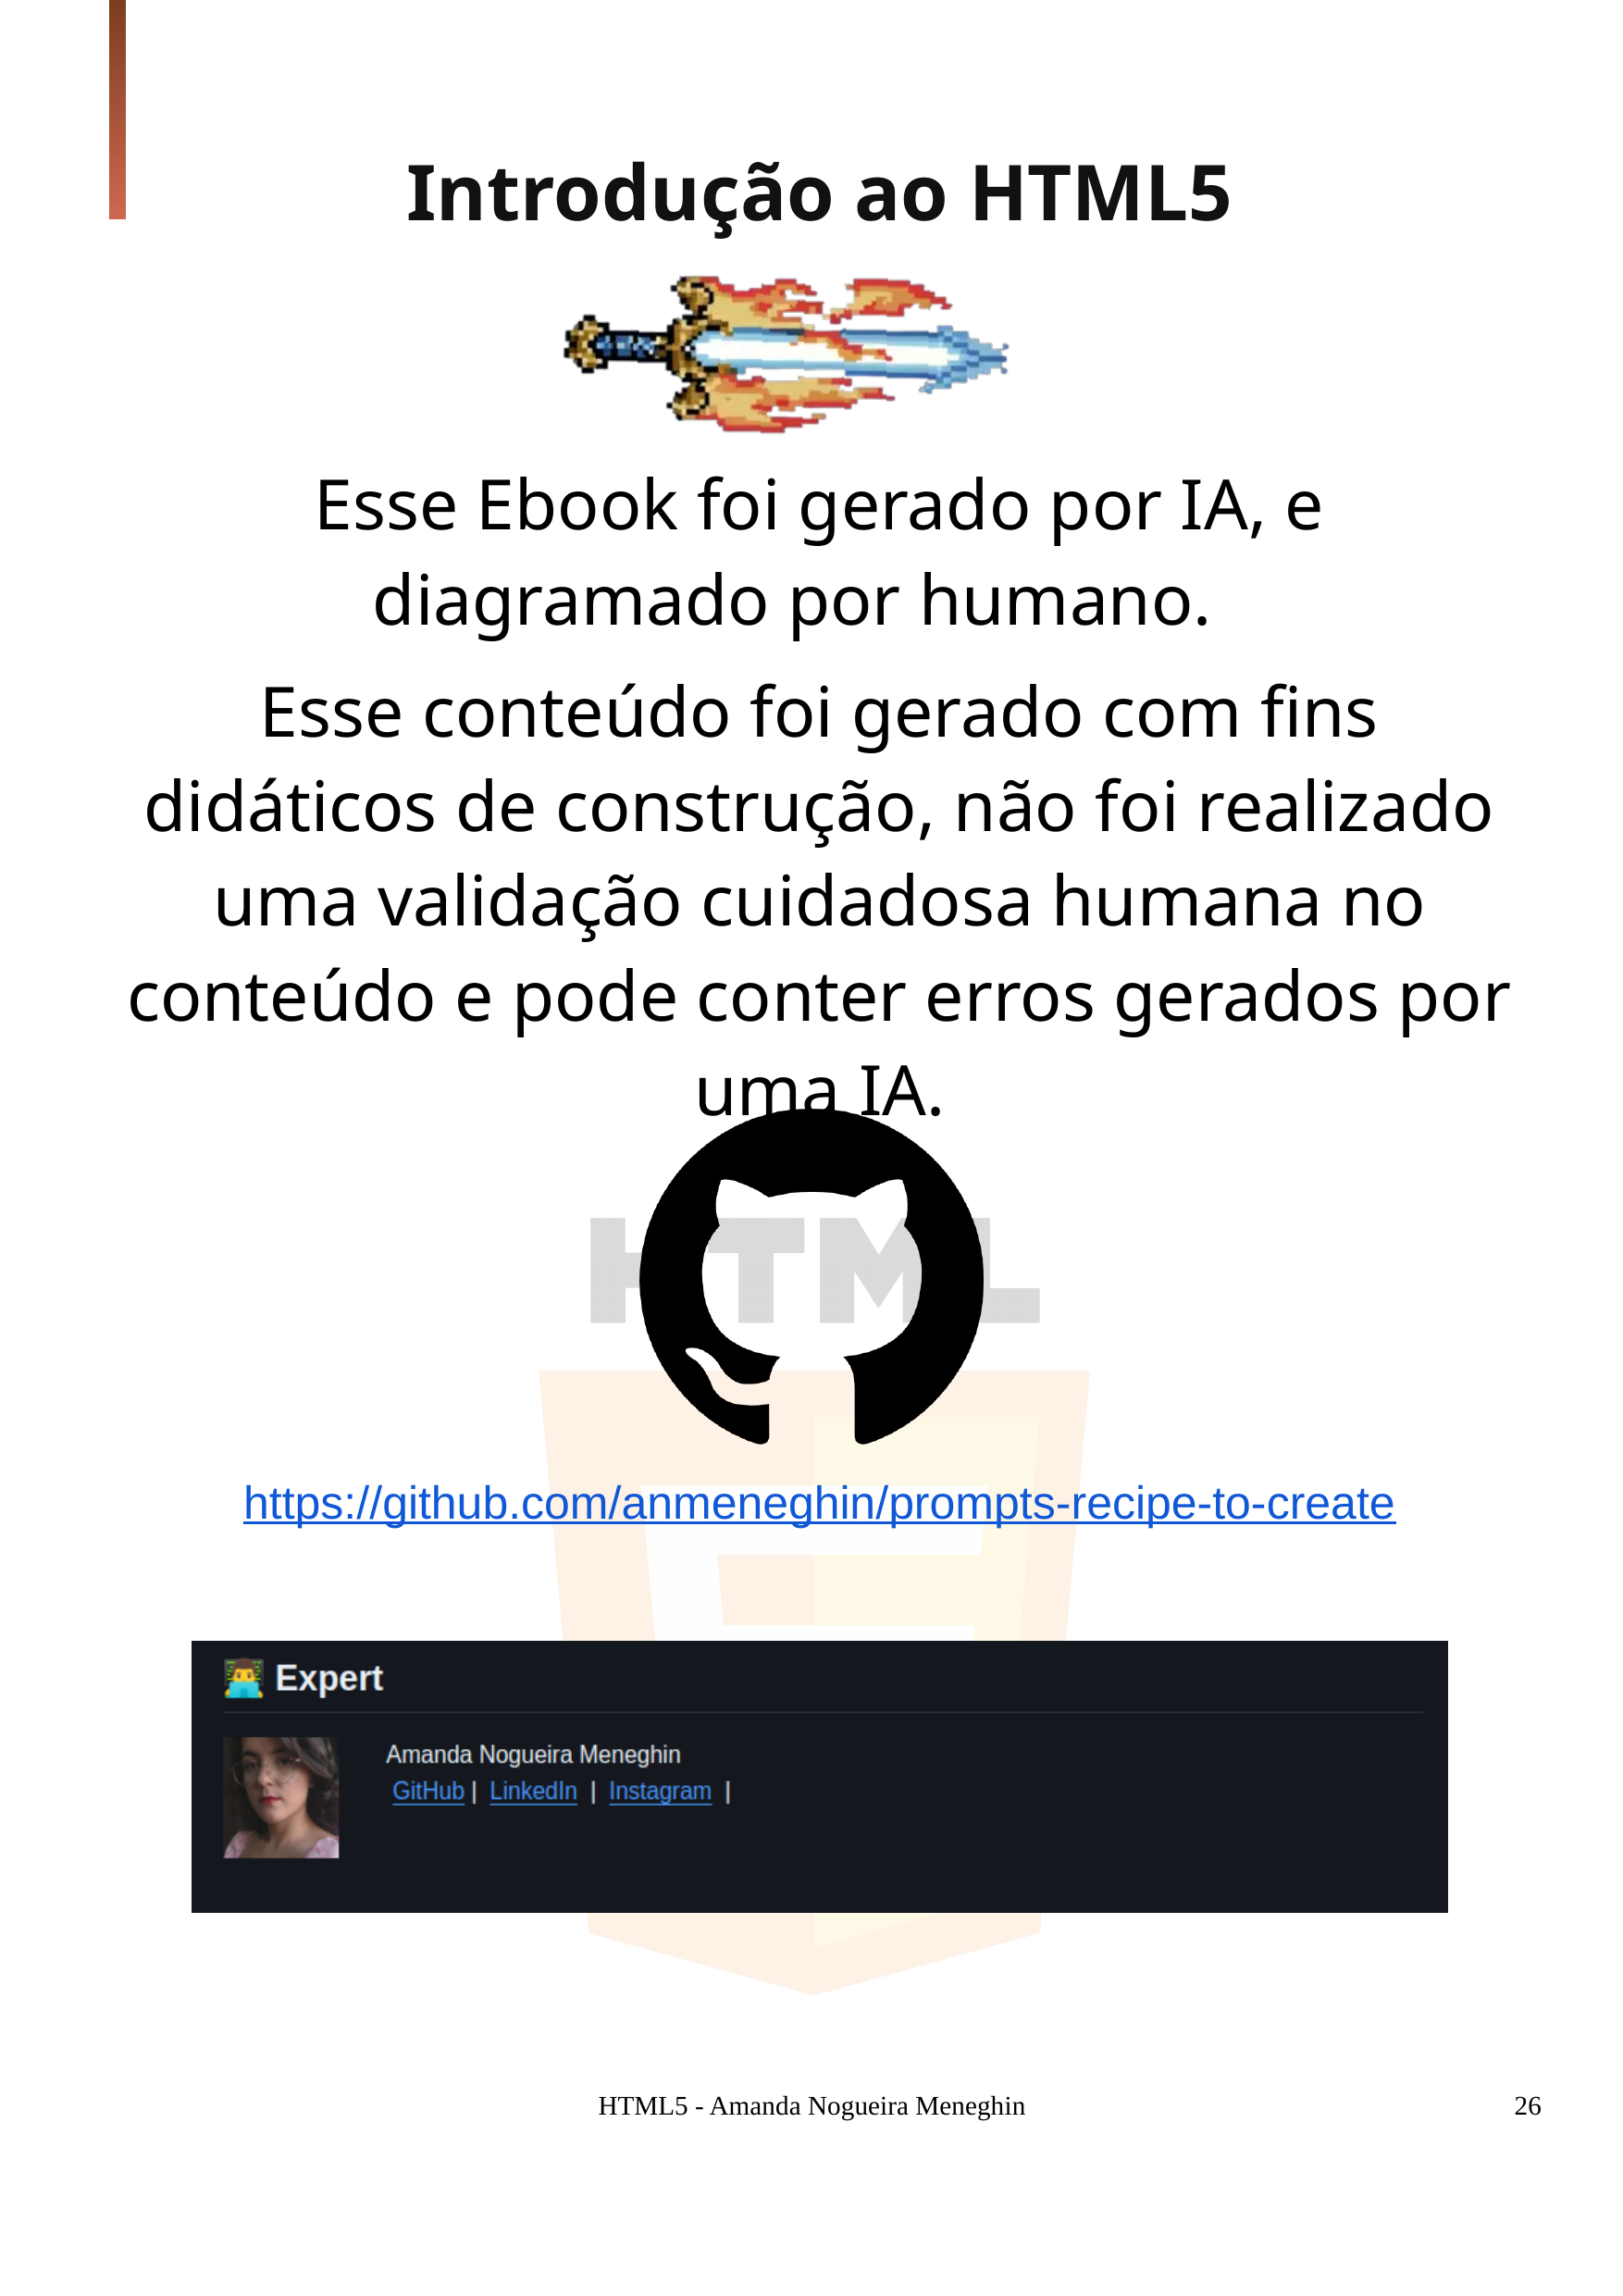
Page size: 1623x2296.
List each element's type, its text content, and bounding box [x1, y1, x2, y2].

text_box Introdução ao HTML5 [328, 109, 534, 274]
text_box [109, 0, 126, 219]
picture [519, 81, 1058, 621]
picture [426, 1104, 1203, 1447]
text_box Esse Ebook foi gerado por IA, e diagramado por humano. [218, 485, 1421, 652]
picture [811, 1104, 828, 1111]
text_box Esse conteúdo foi gerado com fins didáticos de construção, não foi realizado uma validação cuidadosa humana no conteúdo e pode conter erros gerados por uma IA. [109, 655, 1530, 1051]
text_box https://github.com/anmeneghin/prompts-recipe-to-create [218, 1447, 1421, 1558]
picture [192, 1558, 1448, 1995]
text_box Introdução ao HTML5 [1052, 109, 1312, 274]
picture [706, 1104, 724, 1111]
